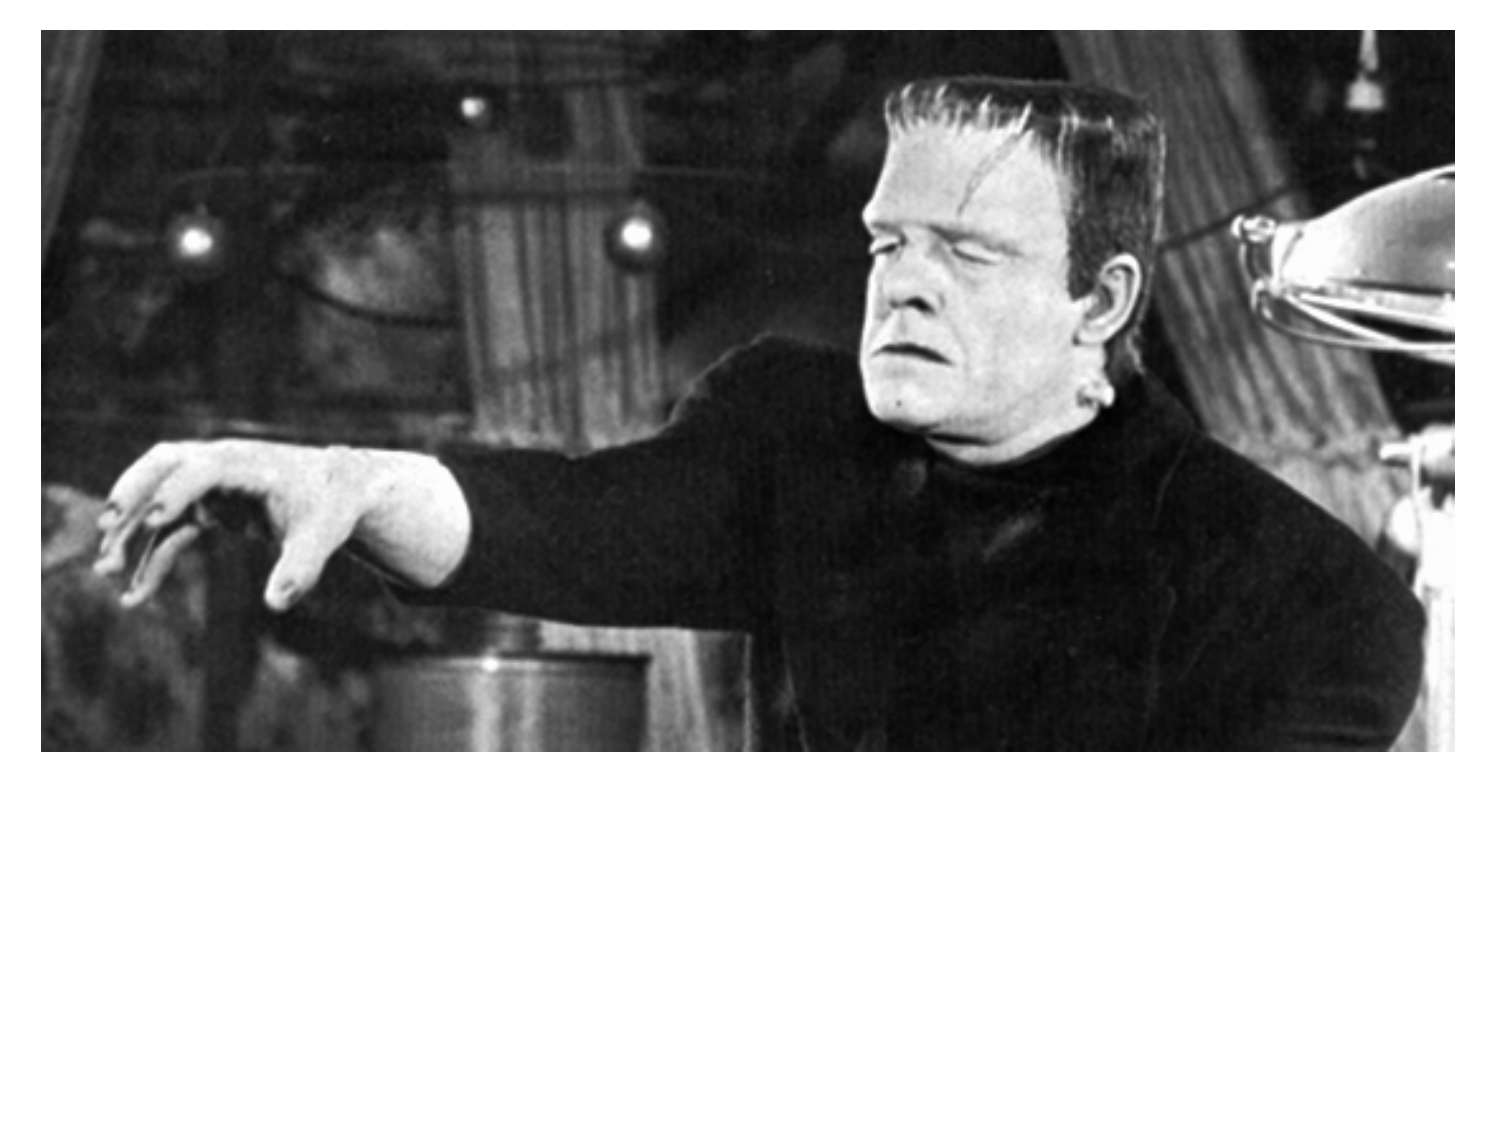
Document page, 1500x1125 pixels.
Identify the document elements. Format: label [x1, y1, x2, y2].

picture [41, 30, 1455, 752]
